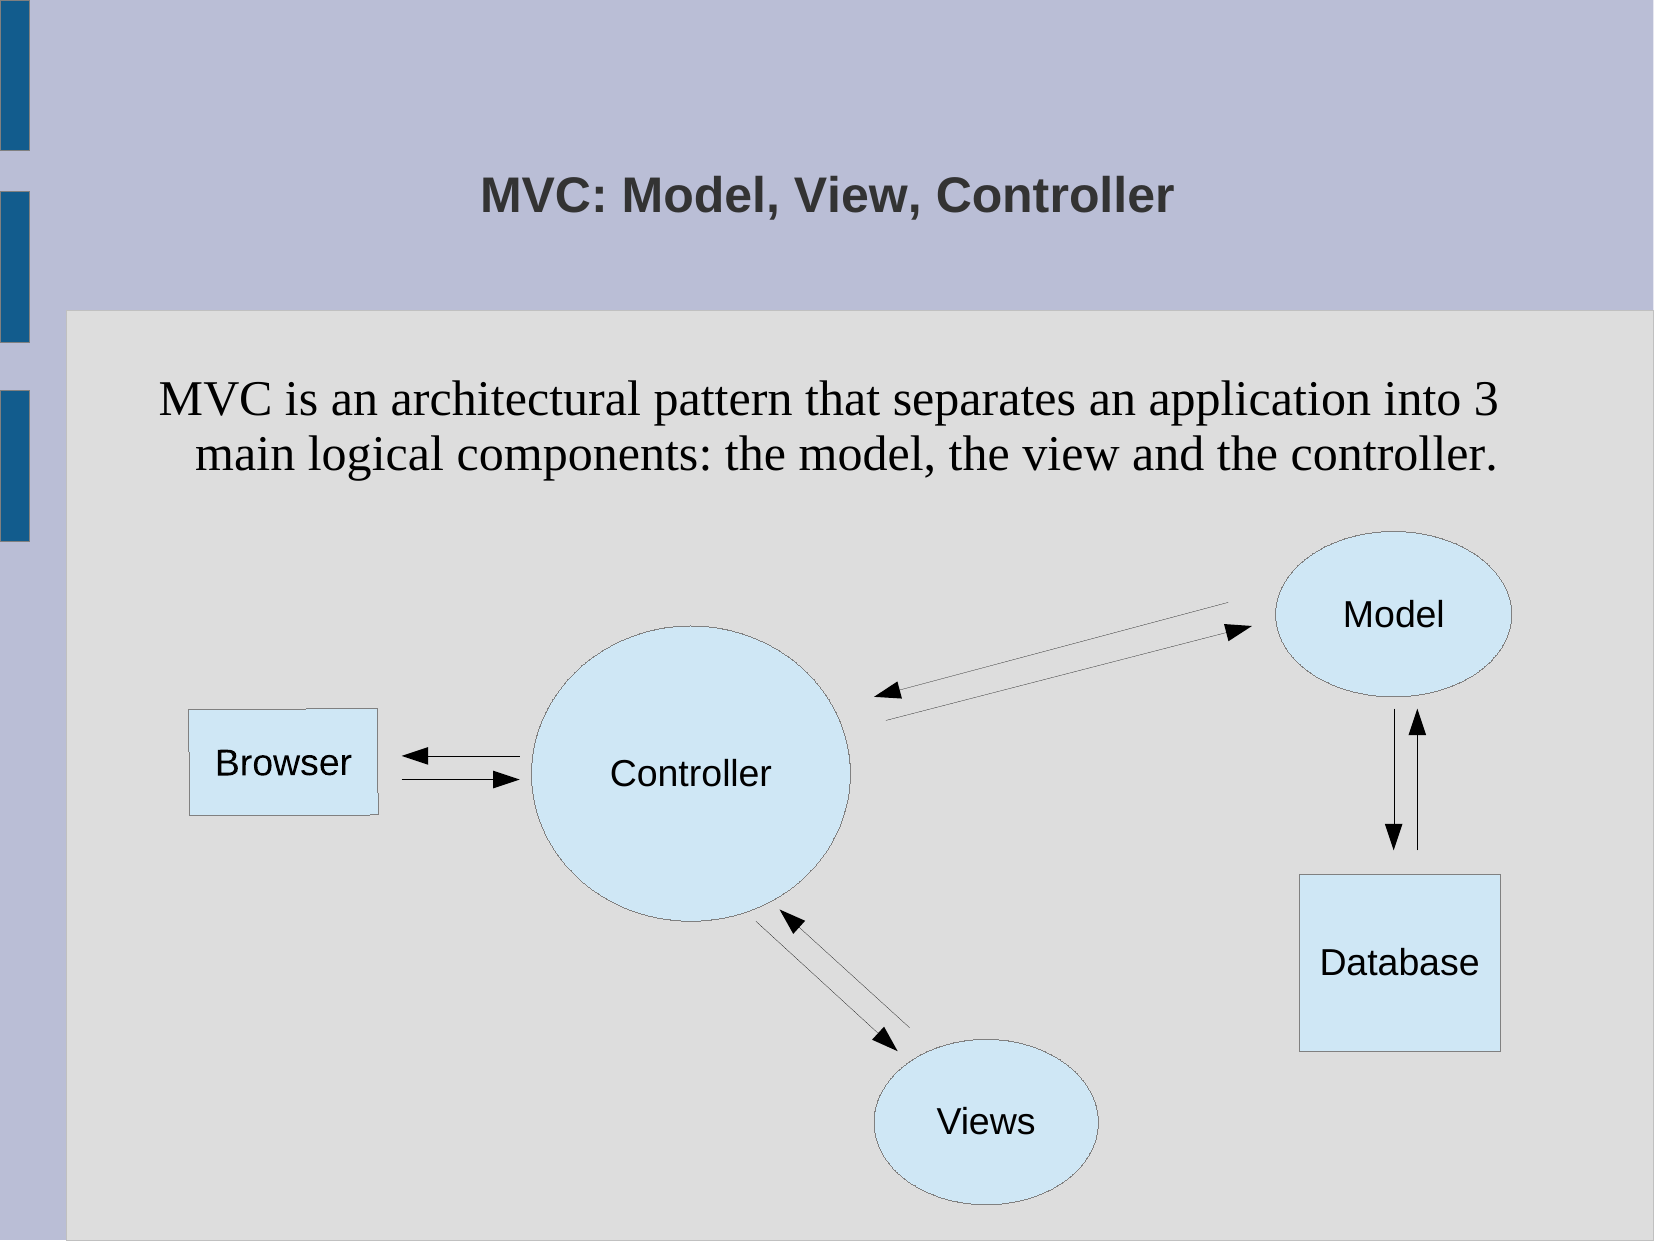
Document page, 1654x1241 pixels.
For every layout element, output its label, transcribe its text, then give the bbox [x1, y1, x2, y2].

text_box Controller [531, 625, 851, 922]
text_box Model [1275, 531, 1512, 697]
text_box Database [1299, 874, 1501, 1052]
subtitle MVC is an architectural pattern that separates an application into 3 main logical components: the model, the view and the controller. [123, 35, 1536, 817]
text_box Views [874, 1039, 1099, 1205]
text_box Browser [188, 708, 379, 816]
